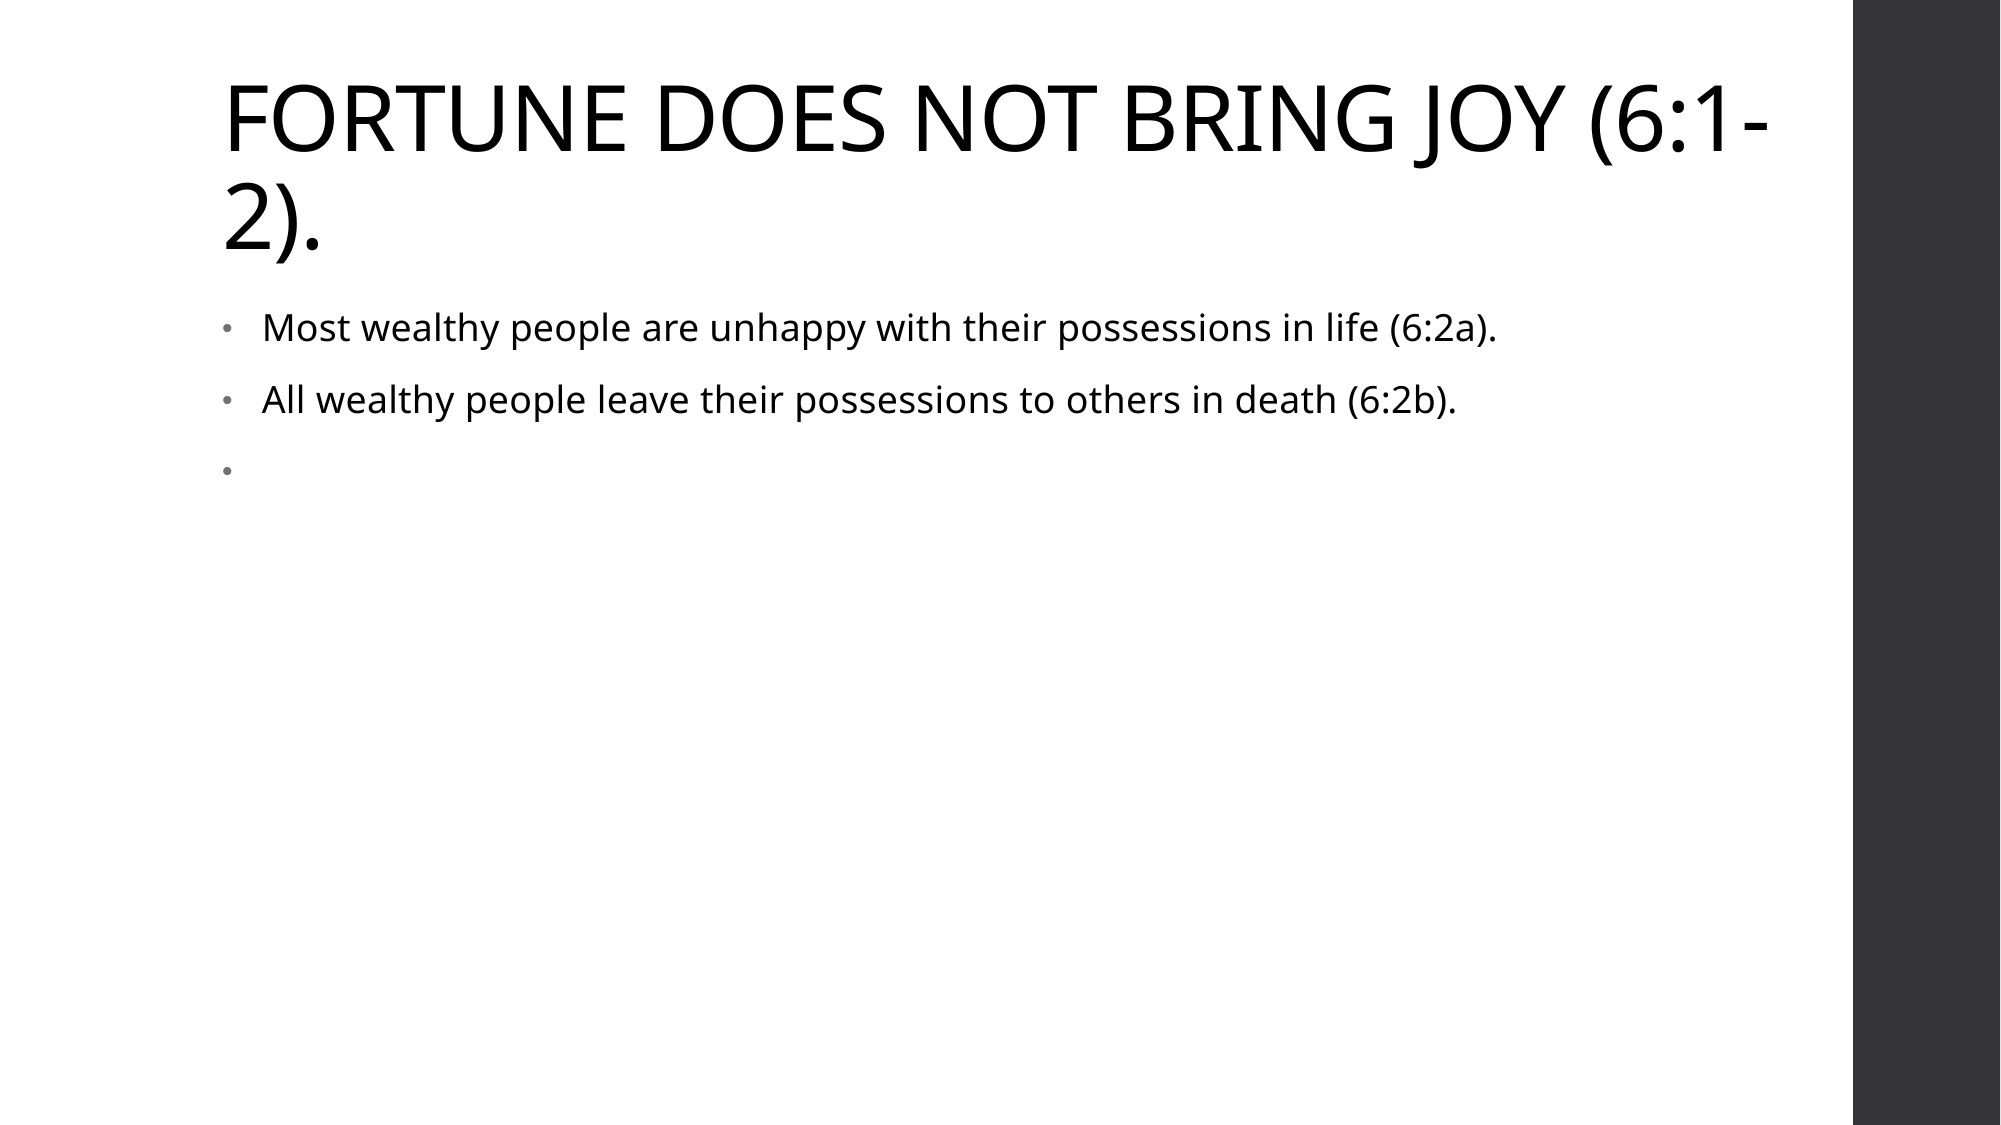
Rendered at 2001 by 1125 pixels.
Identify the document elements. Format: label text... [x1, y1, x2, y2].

list Most wealthy people are unhappy with their possessions in life (6:2a). All wealthy people leave their possessions to others in death (6:2b). [206, 299, 1617, 1014]
title FORTUNE DOES NOT BRING JOY (6:1-2). [206, 60, 1797, 278]
